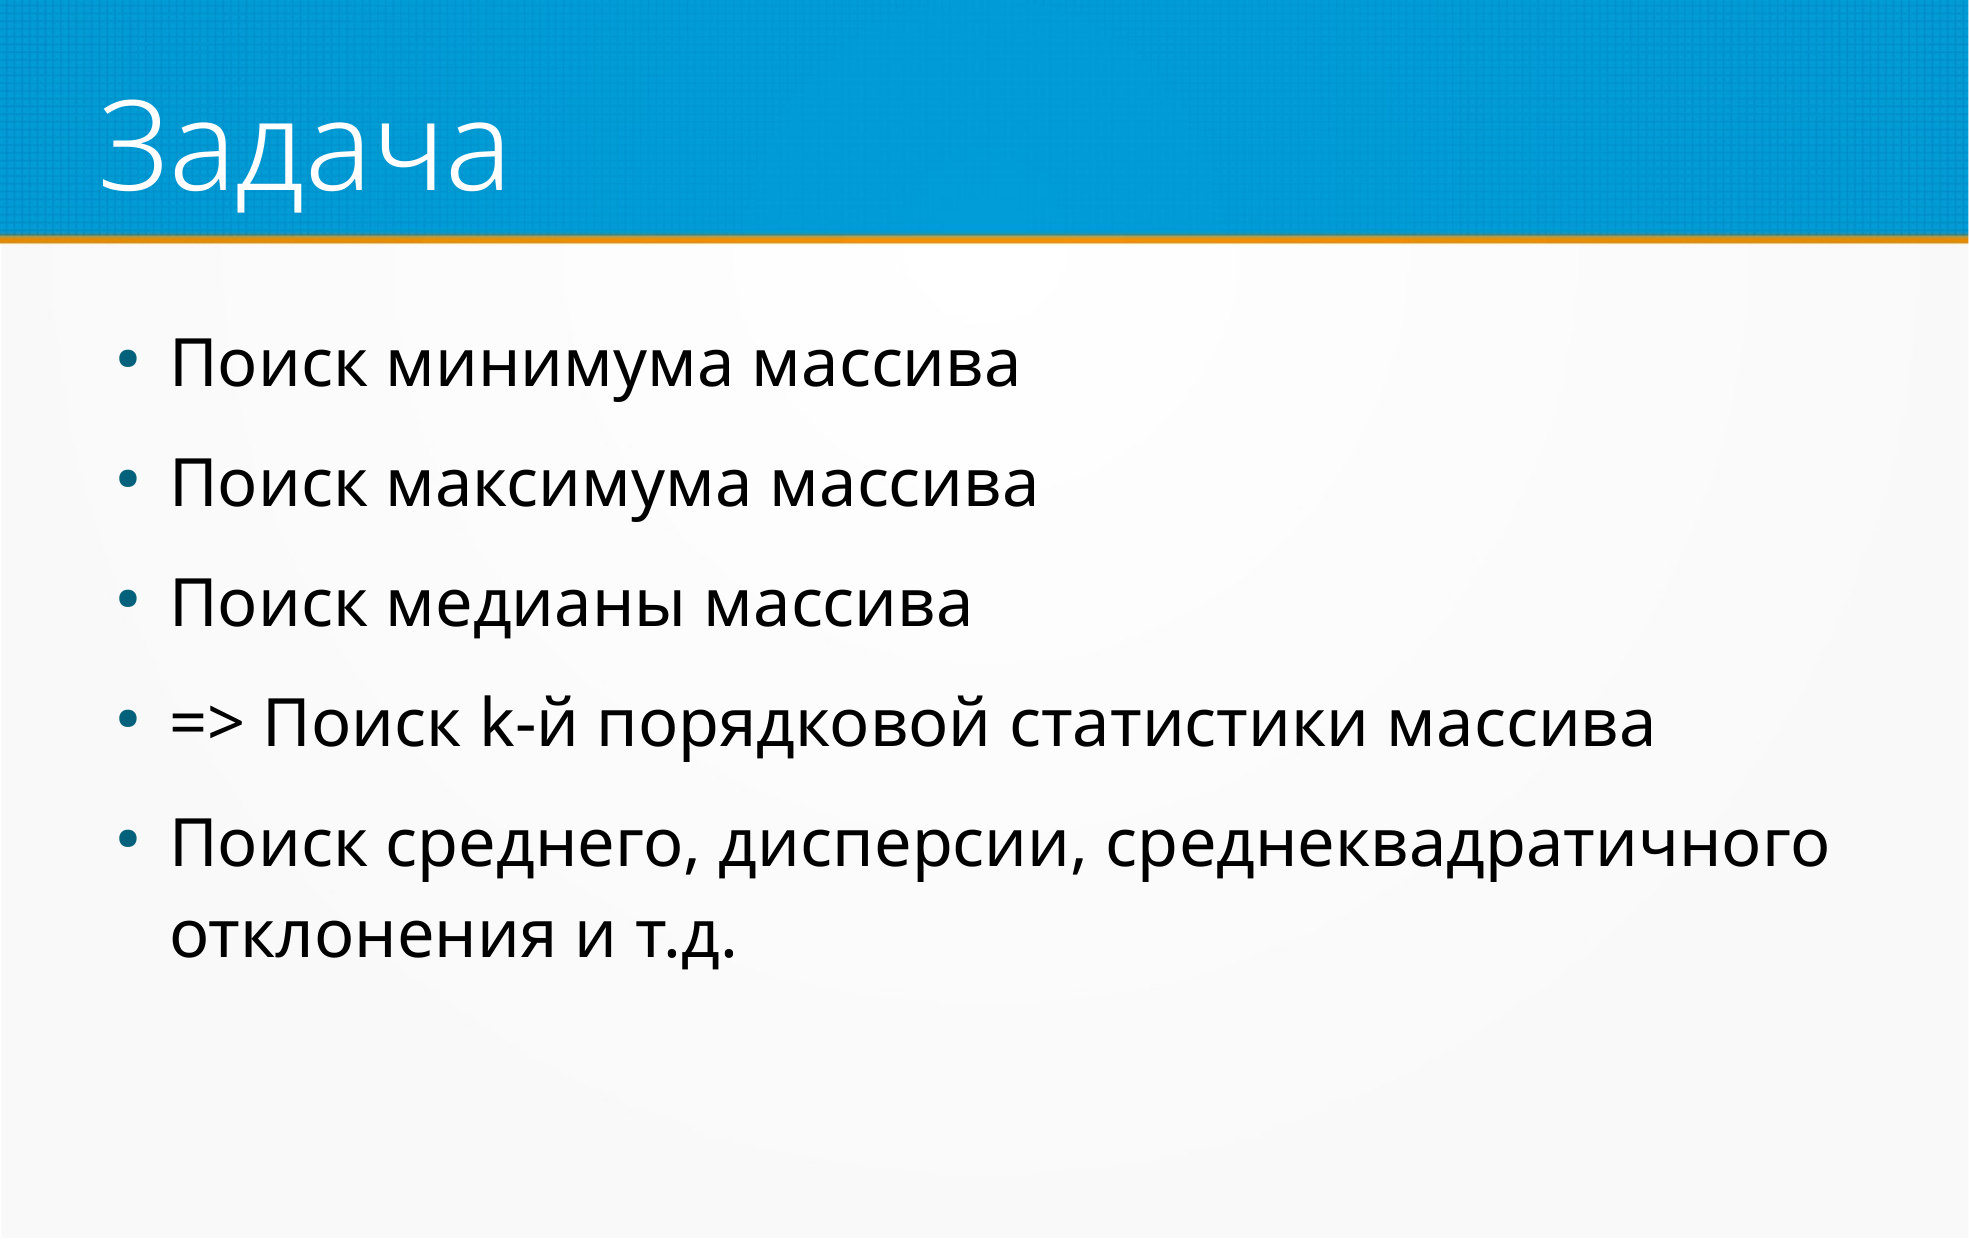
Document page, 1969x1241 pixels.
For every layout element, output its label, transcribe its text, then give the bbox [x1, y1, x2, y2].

list Поиск минимума массива Поиск максимума массива Поиск медианы массива => Поиск k-й порядковой статистики массива Поиск среднего, дисперсии, среднеквадратичного отклонения и т.д. [98, 315, 1861, 1081]
title Задача [98, 19, 1870, 227]
picture [0, 233, 1969, 1241]
